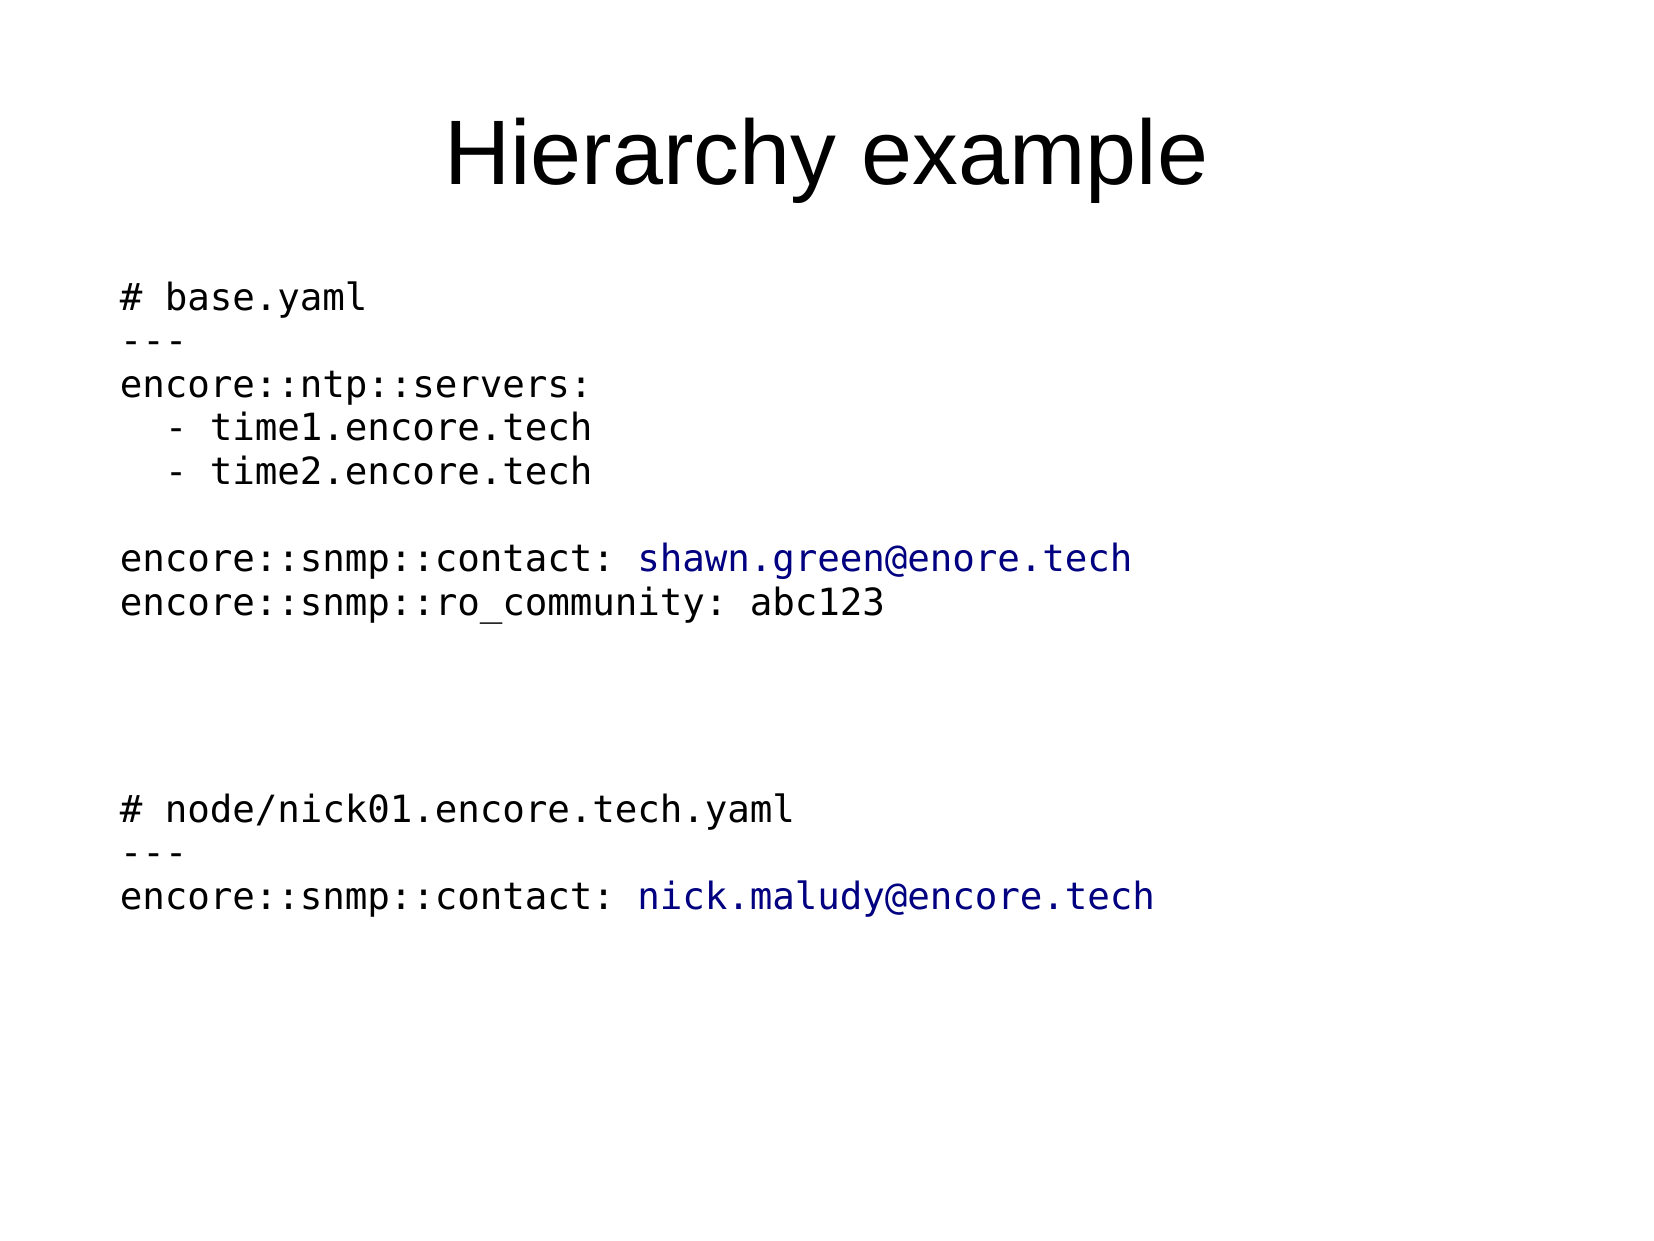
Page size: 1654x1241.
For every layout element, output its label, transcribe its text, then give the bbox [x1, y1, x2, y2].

text_box # node/nick01.encore.tech.yaml --- encore::snmp::contact: nick.maludy@encore.tech [105, 780, 1606, 991]
title Hierarchy example [82, 49, 1571, 257]
text_box # base.yaml --- encore::ntp::servers: - time1.encore.tech - time2.encore.tech encore::snmp::contact: shawn.green@enore.tech encore::snmp::ro_community: abc123 [105, 268, 1606, 661]
